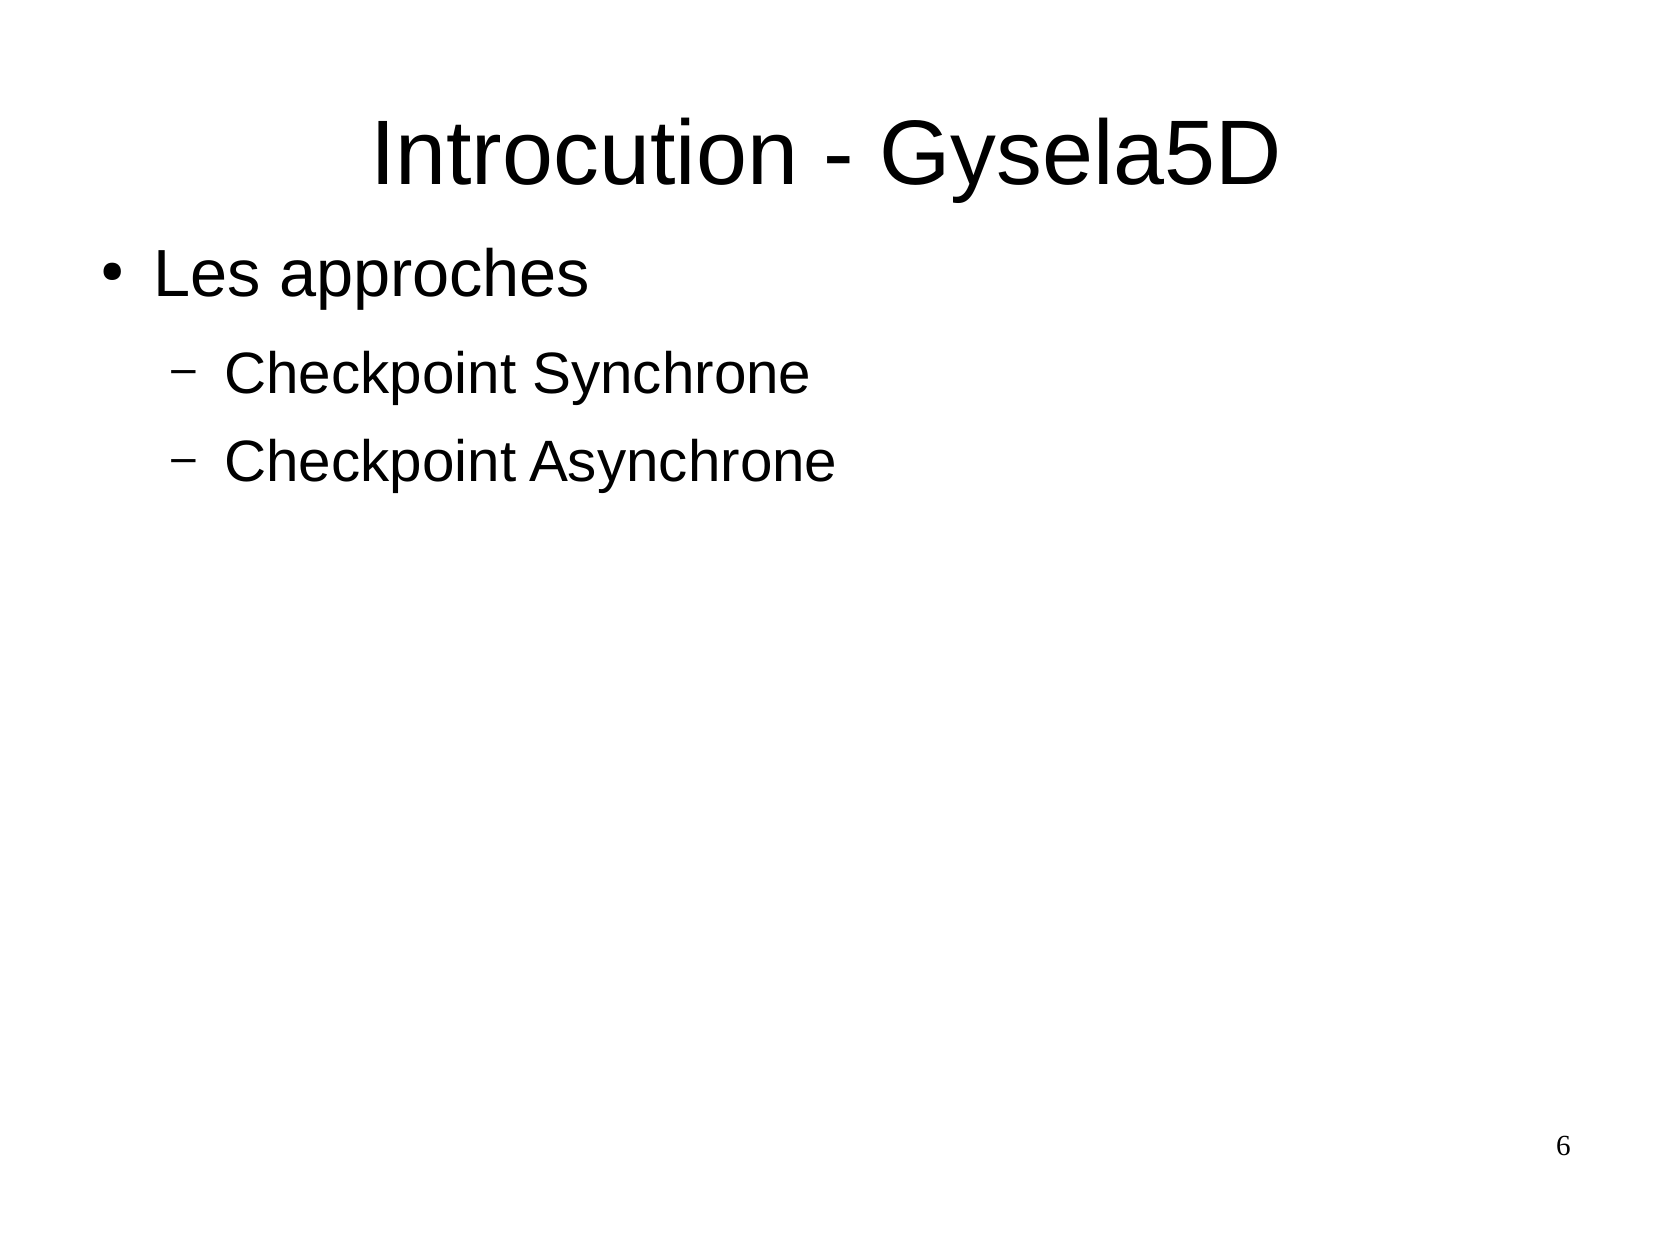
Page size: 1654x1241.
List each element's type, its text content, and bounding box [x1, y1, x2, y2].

title Introcution - Gysela5D [82, 49, 1571, 236]
list Les approches Checkpoint Synchrone Checkpoint Asynchrone [82, 236, 1595, 1146]
